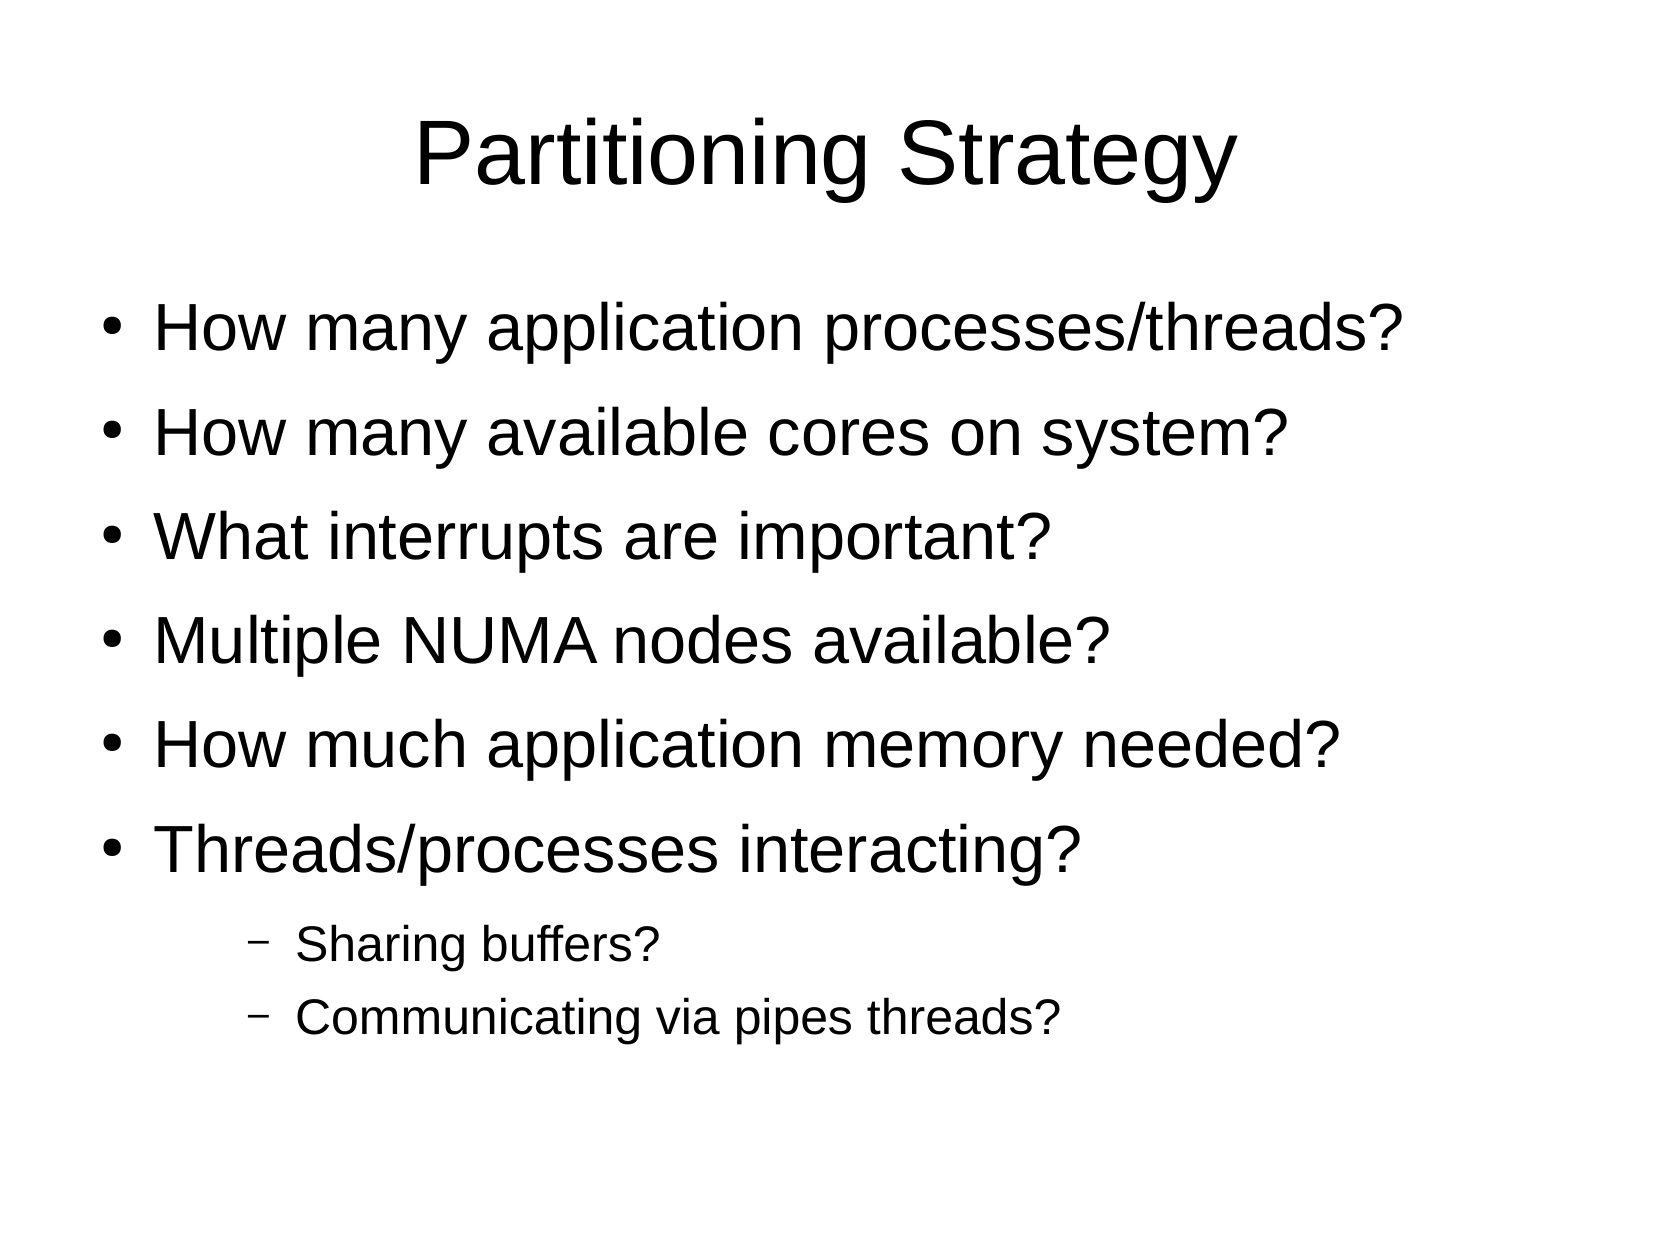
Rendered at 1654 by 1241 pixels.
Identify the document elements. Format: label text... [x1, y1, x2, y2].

list How many application processes/threads? How many available cores on system? What interrupts are important? Multiple NUMA nodes available? How much application memory needed? Threads/processes interacting? Sharing buffers? Communicating via pipes threads? [82, 290, 1571, 1094]
title Partitioning Strategy [82, 56, 1571, 250]
